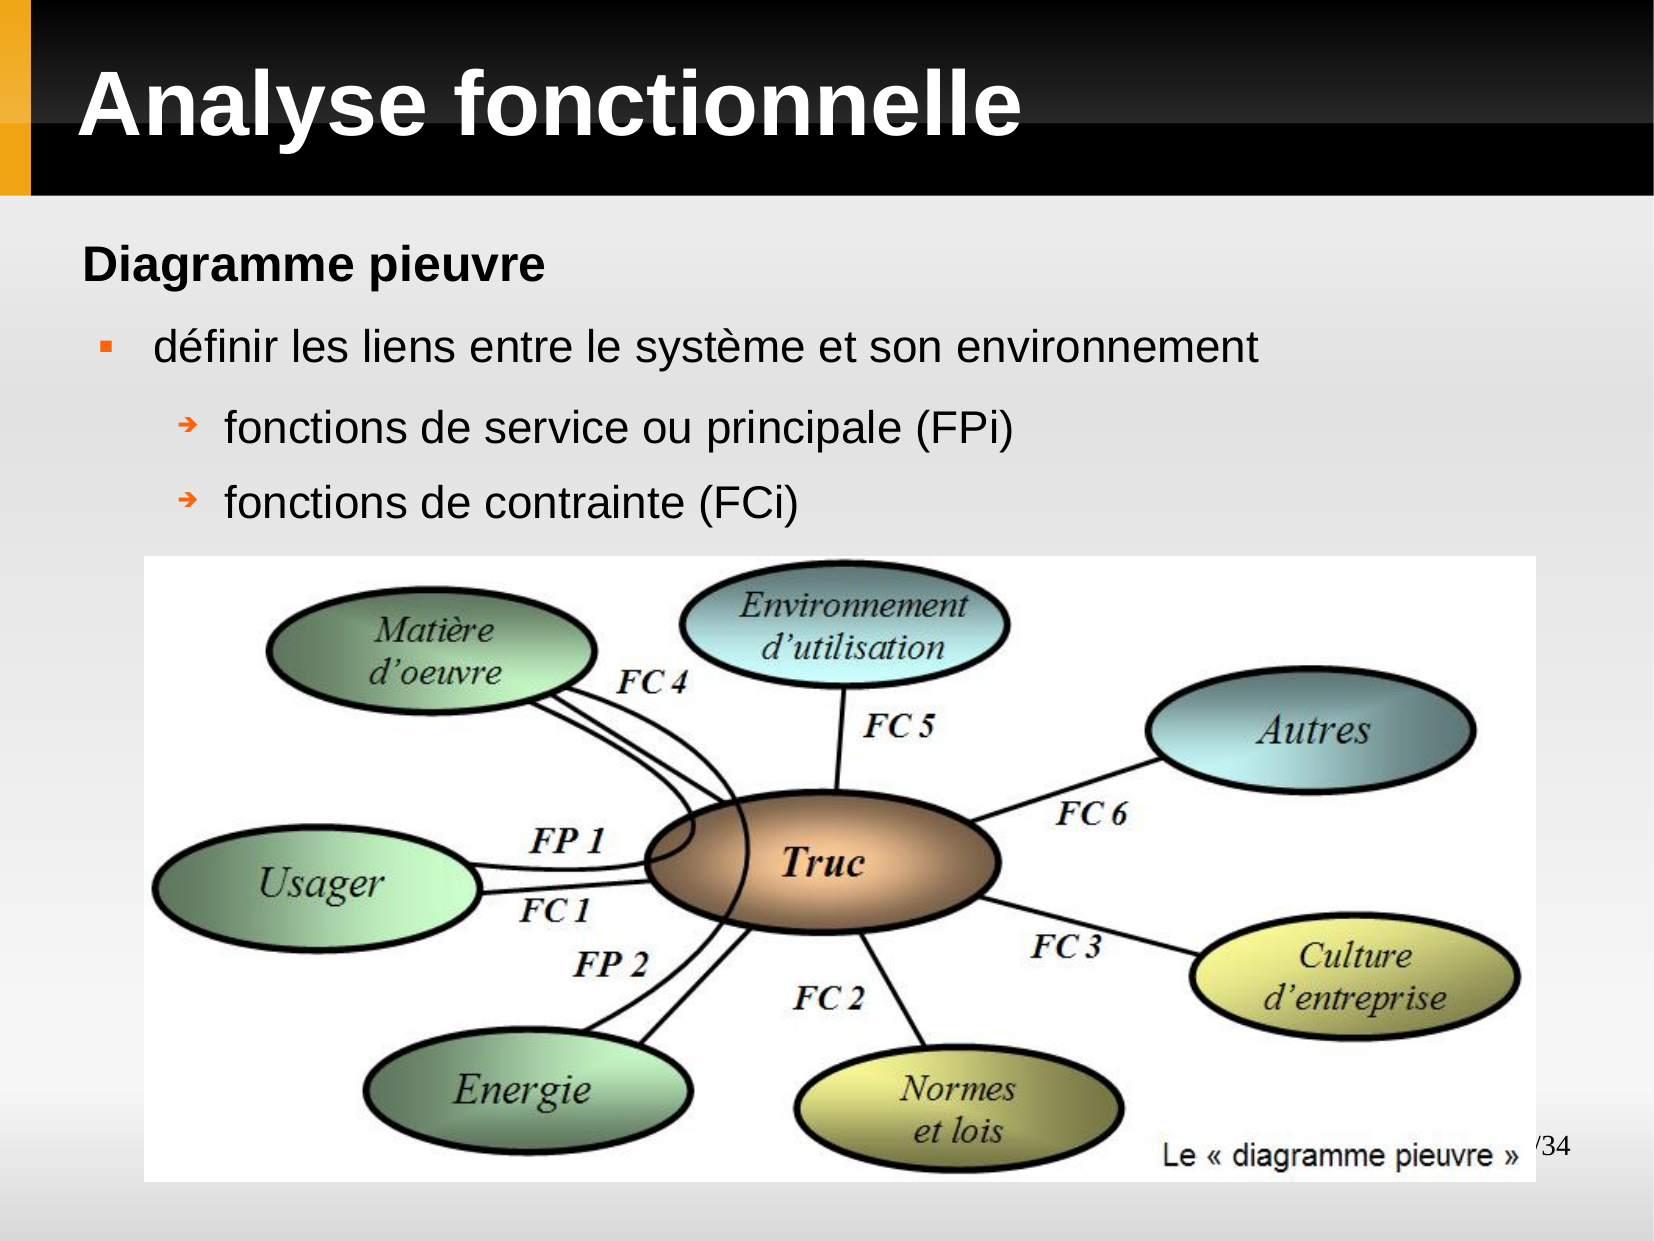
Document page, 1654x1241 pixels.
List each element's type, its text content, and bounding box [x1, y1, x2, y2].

picture [0, 0, 1654, 1241]
title Analyse fonctionnelle [76, 0, 1565, 208]
list Diagramme pieuvre définir les liens entre le système et son environnement fonctions de service ou principale (FPi) fonctions de contrainte (FCi) [82, 236, 1571, 1109]
